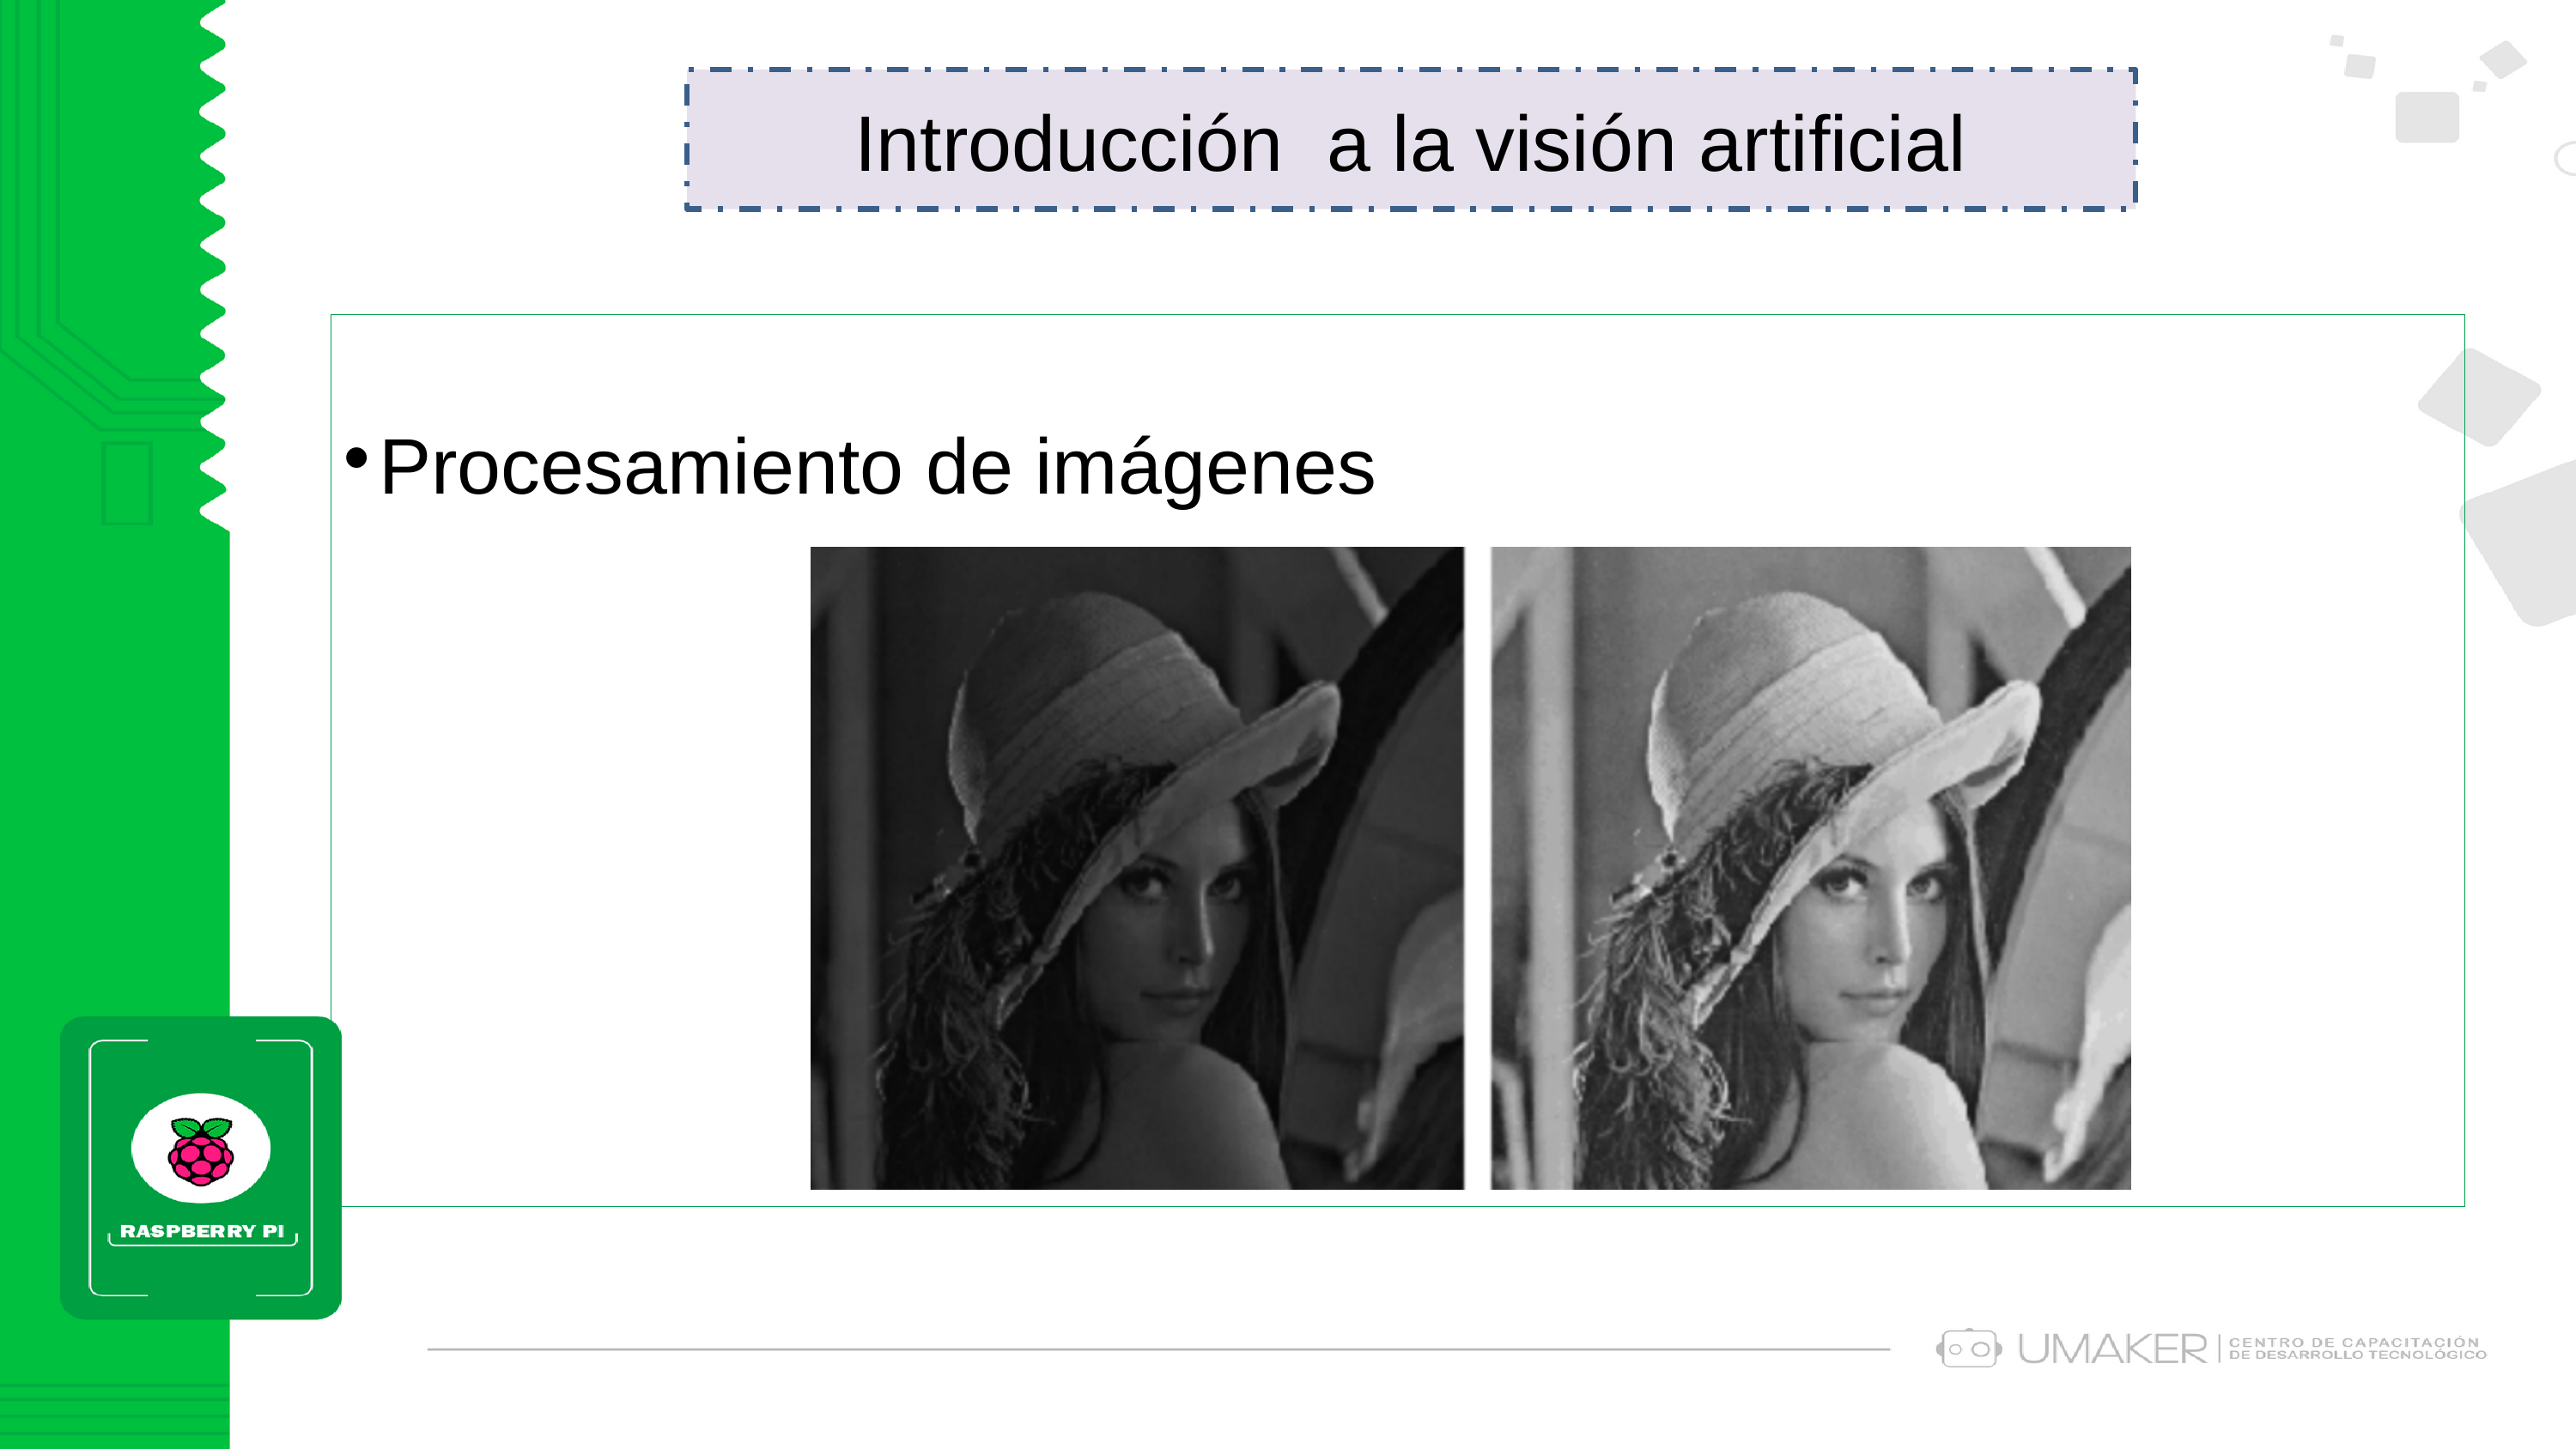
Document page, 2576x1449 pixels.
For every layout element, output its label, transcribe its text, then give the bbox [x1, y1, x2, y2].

text_box Procesamiento de imágenes [331, 314, 2465, 1207]
picture [0, 0, 2576, 1449]
text_box Introducción a la visión artificial [687, 70, 2136, 209]
